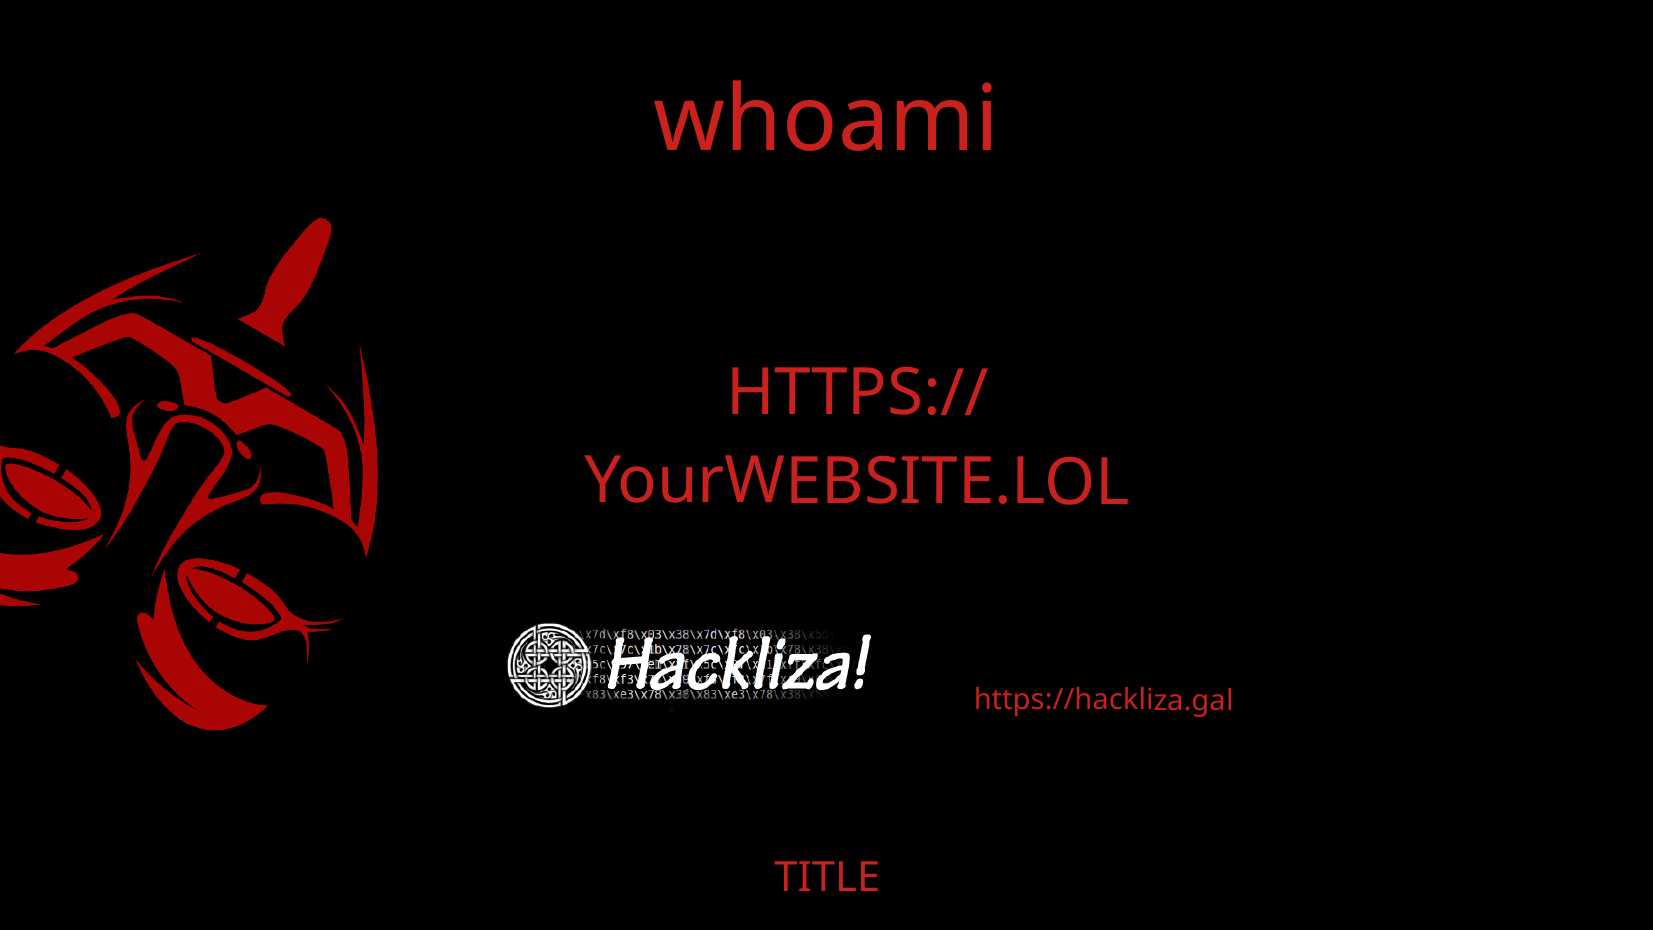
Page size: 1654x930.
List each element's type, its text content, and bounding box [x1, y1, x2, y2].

picture [487, 616, 600, 713]
list https://hackliza.gal [599, 556, 1538, 739]
list HTTPS://YourWEBSITE.LOL [449, 343, 1197, 525]
title whoami [82, 37, 1571, 193]
picture [0, 112, 511, 764]
